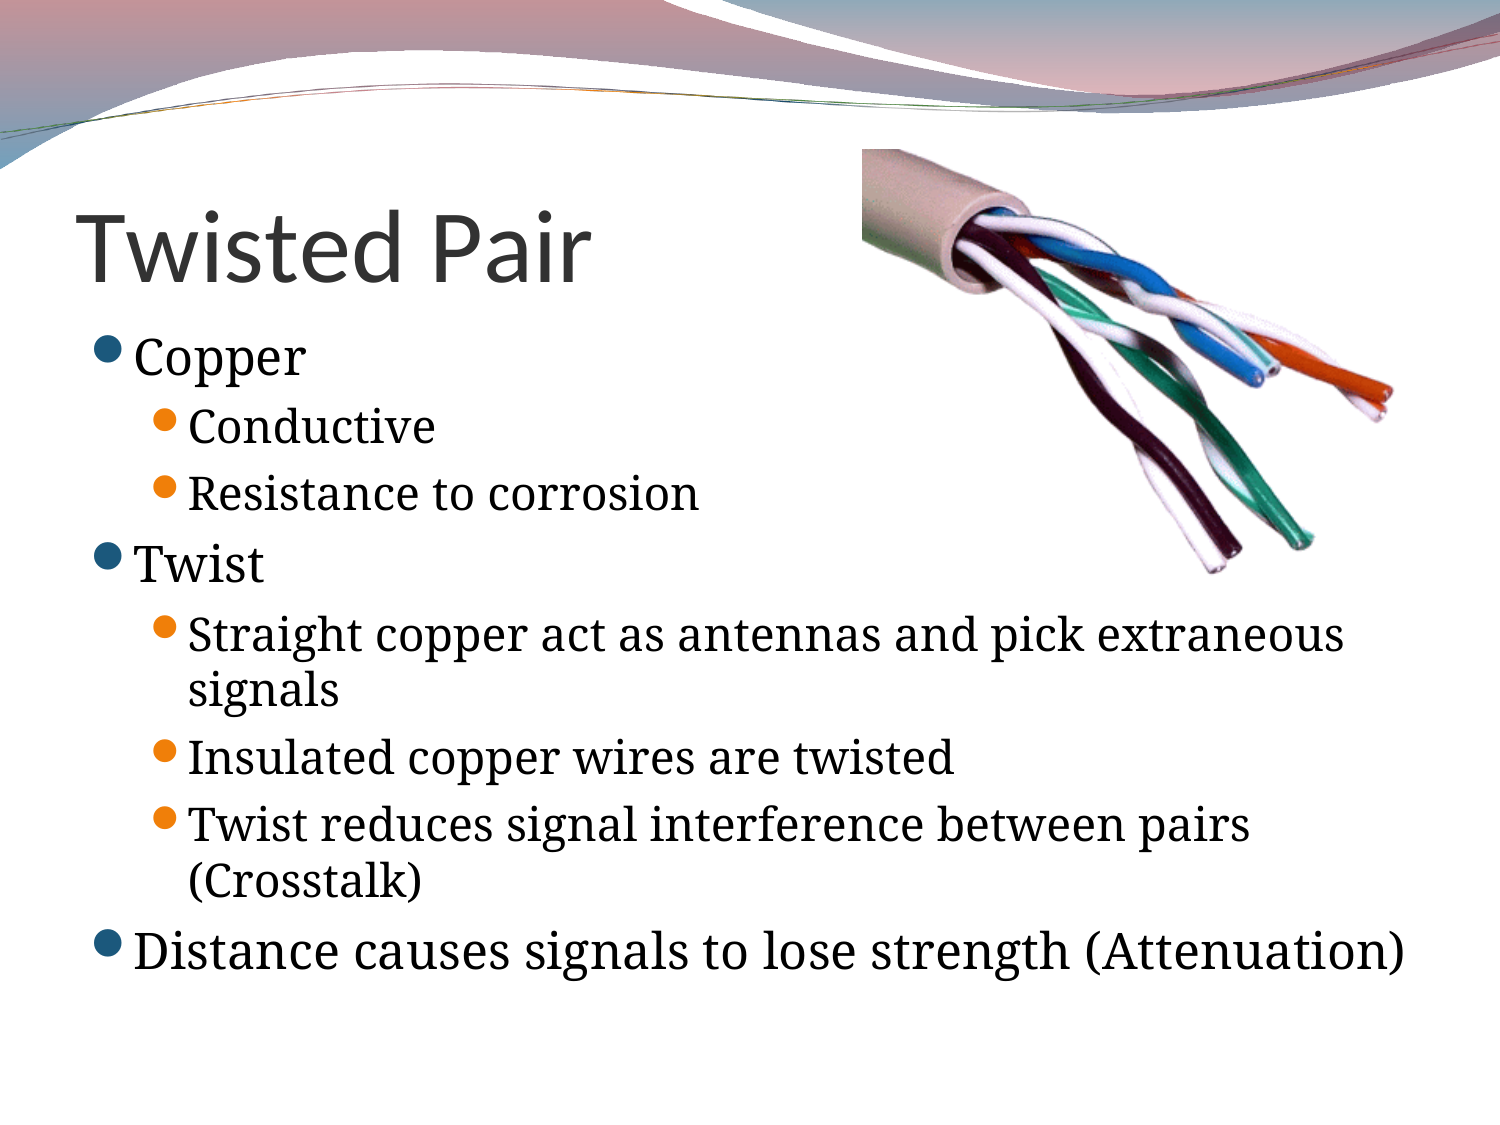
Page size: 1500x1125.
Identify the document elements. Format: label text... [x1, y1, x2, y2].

list Copper Conductive Resistance to corrosion Twist Straight copper act as antennas and pick extraneous signals Insulated copper wires are twisted Twist reduces signal interference between pairs (Crosstalk) Distance causes signals to lose strength (Attenuation) [75, 317, 1426, 1038]
title Twisted Pair [75, 115, 1426, 304]
picture [862, 149, 1410, 596]
picture [0, 33, 1500, 140]
